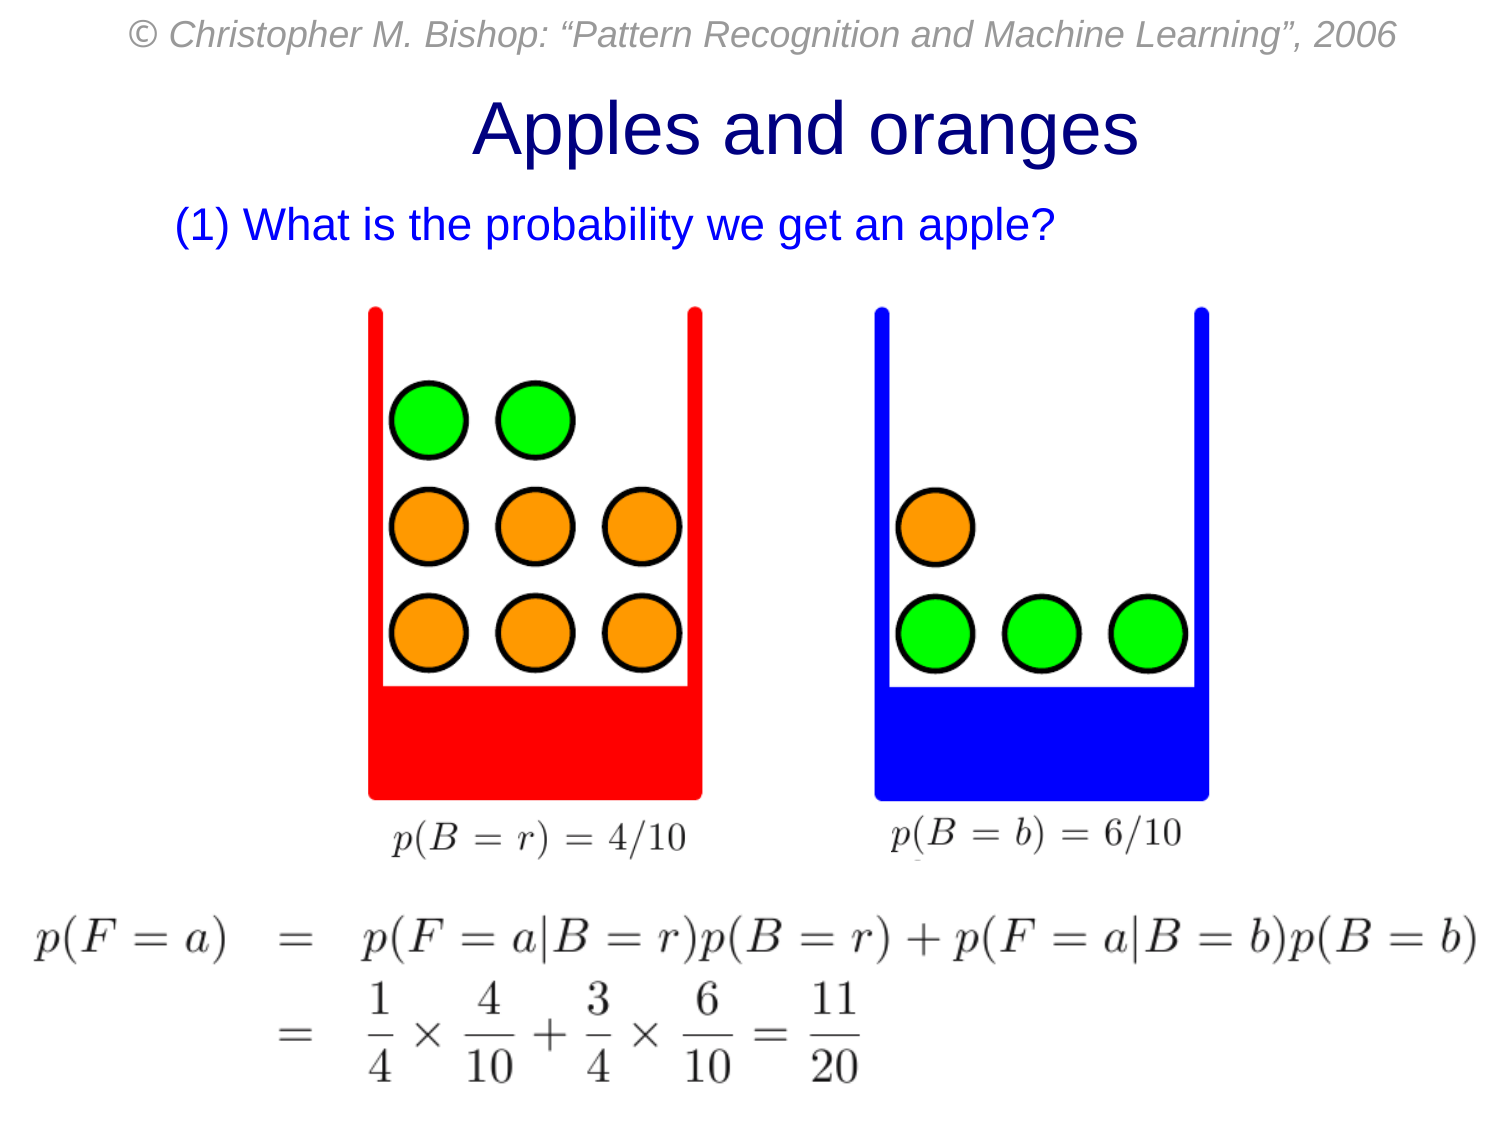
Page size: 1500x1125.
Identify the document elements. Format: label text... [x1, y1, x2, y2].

title Apples and oranges [149, 90, 1463, 179]
picture [891, 812, 1183, 861]
picture [389, 813, 690, 861]
picture [871, 303, 1213, 805]
list (1) What is the probability we get an apple? [37, 187, 1500, 1125]
picture [367, 305, 705, 804]
text_box © Christopher M. Bishop: “Pattern Recognition and Machine Learning”, 2006 [112, 0, 1500, 90]
picture [17, 886, 1493, 1093]
